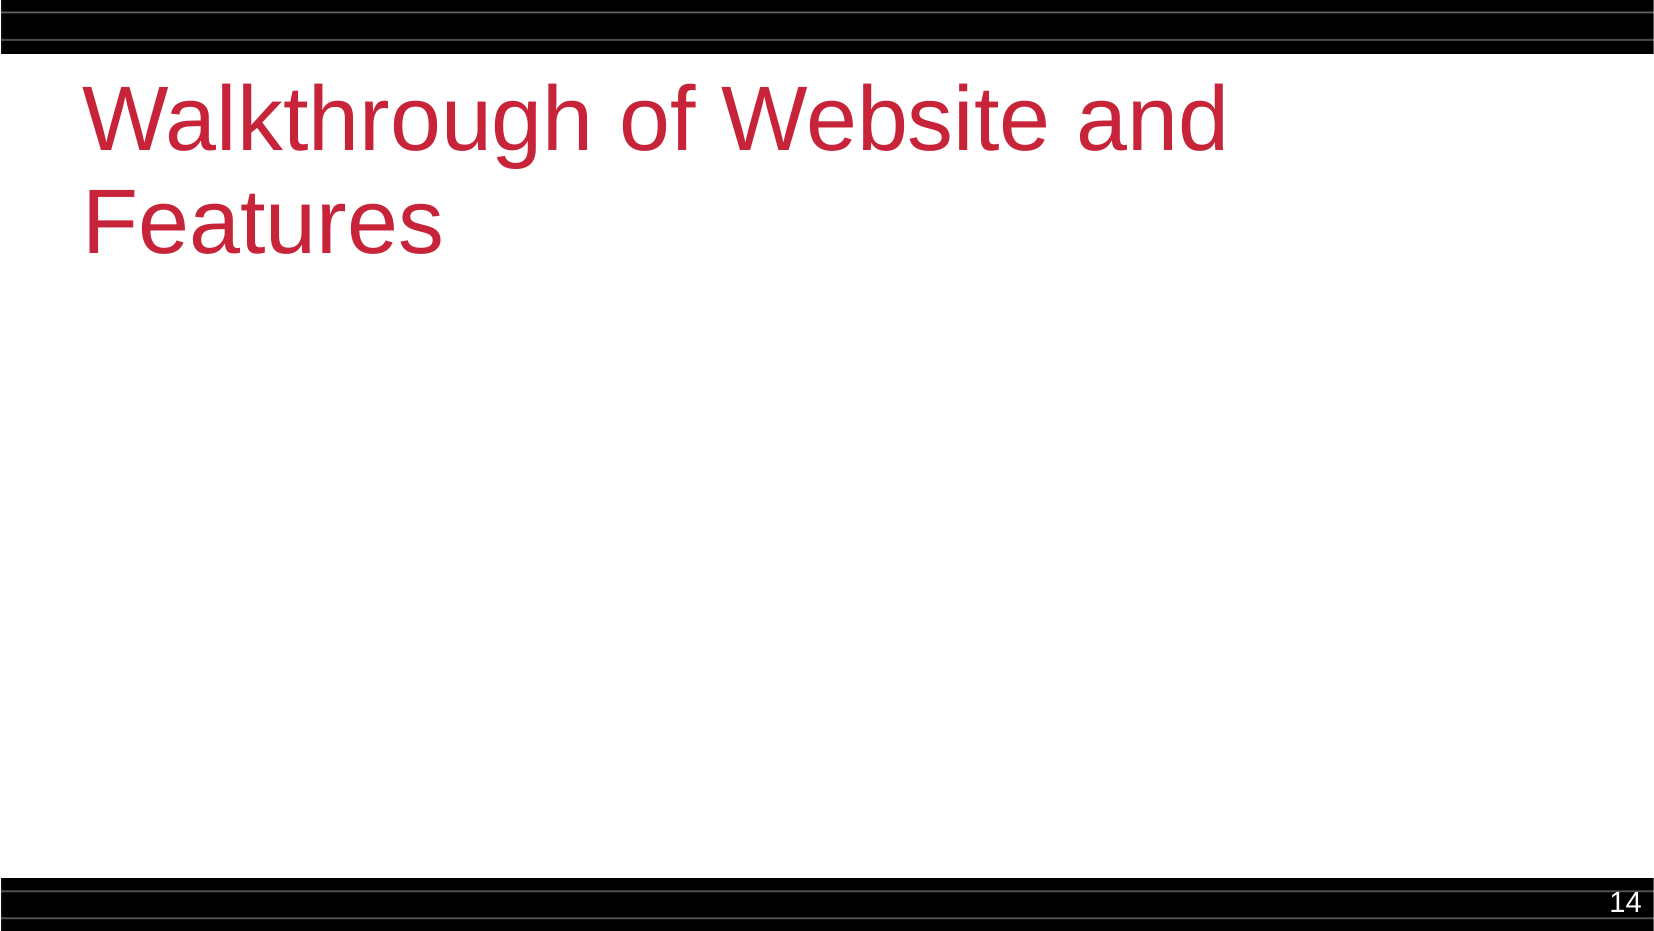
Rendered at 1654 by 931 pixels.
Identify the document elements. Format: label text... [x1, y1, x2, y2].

title Walkthrough of Website and Features [82, 67, 1571, 273]
picture [1, 878, 1654, 931]
picture [1, 0, 1654, 54]
